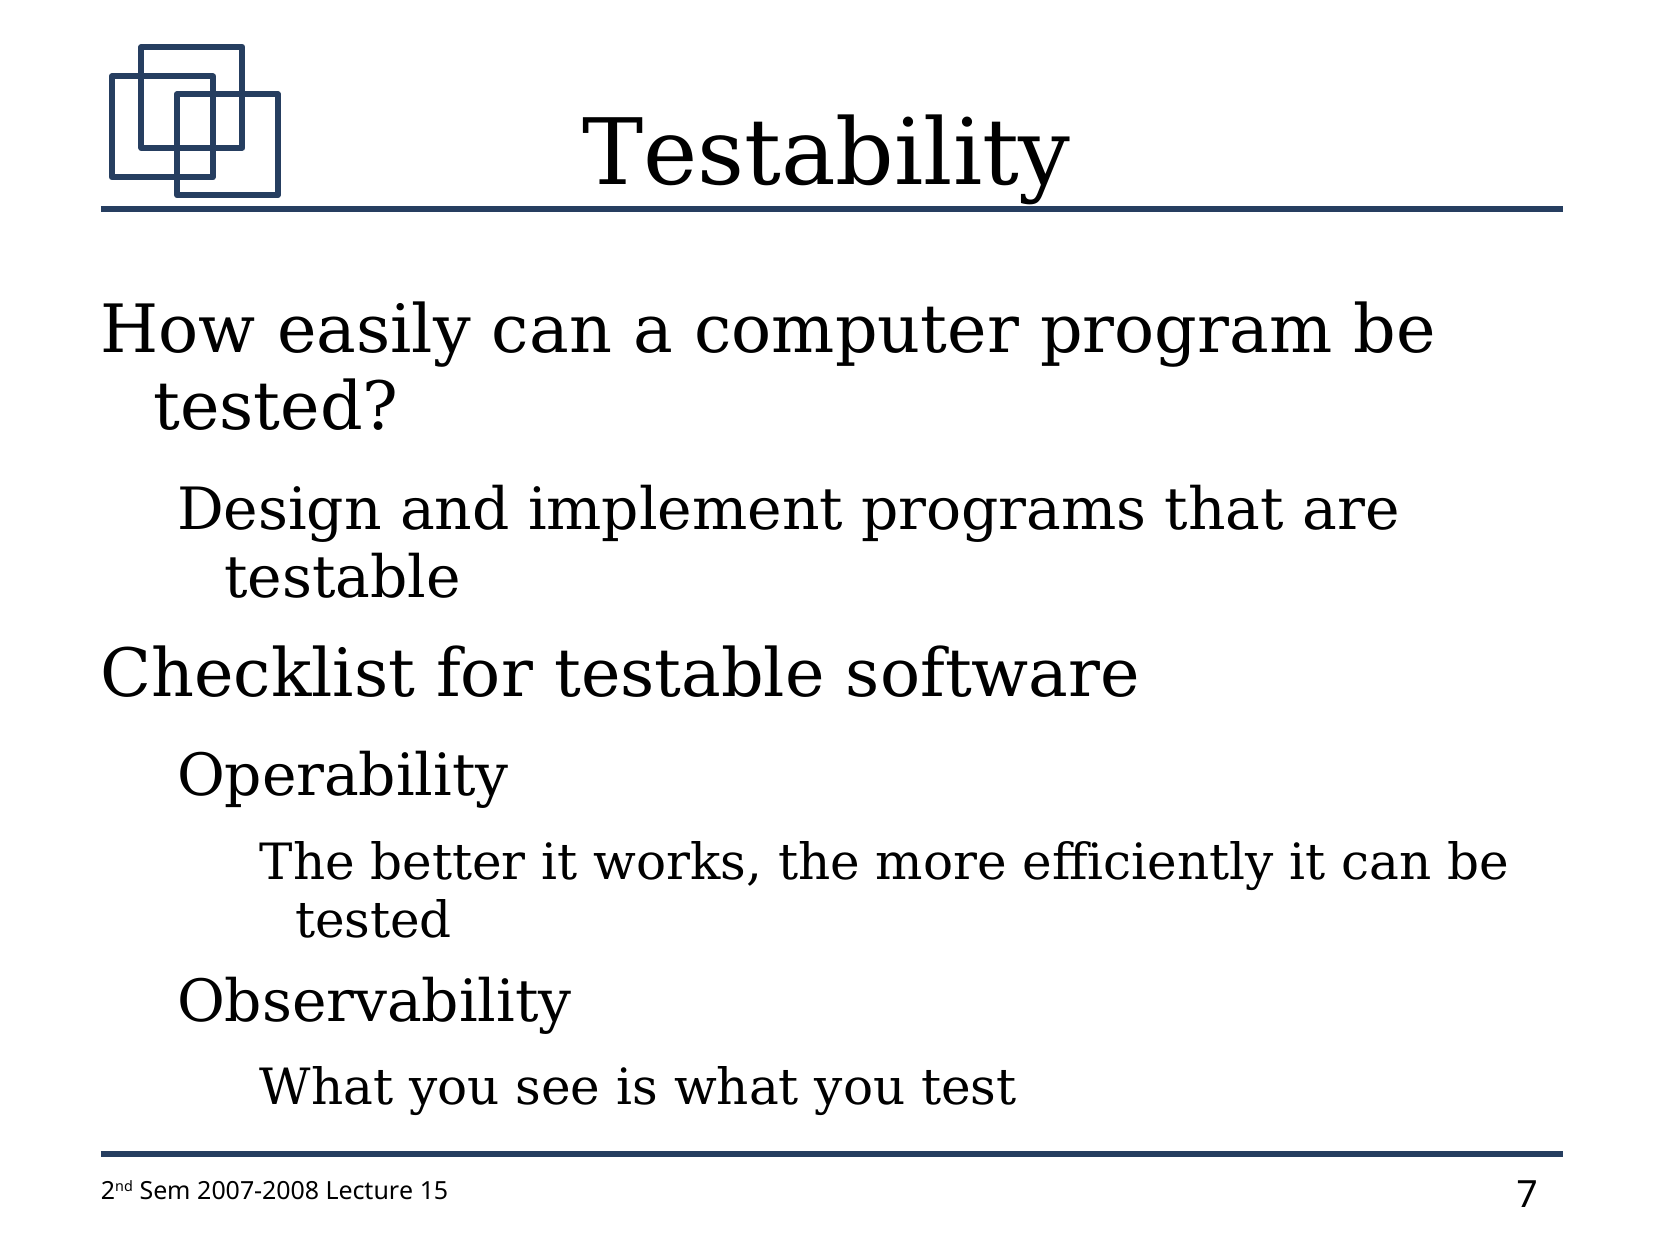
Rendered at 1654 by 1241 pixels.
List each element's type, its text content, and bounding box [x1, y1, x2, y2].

list How easily can a computer program be tested? Design and implement programs that are testable Checklist for testable software Operability The better it works, the more efficiently it can be tested Observability What you see is what you test [82, 290, 1571, 1117]
title Testability [82, 49, 1571, 257]
